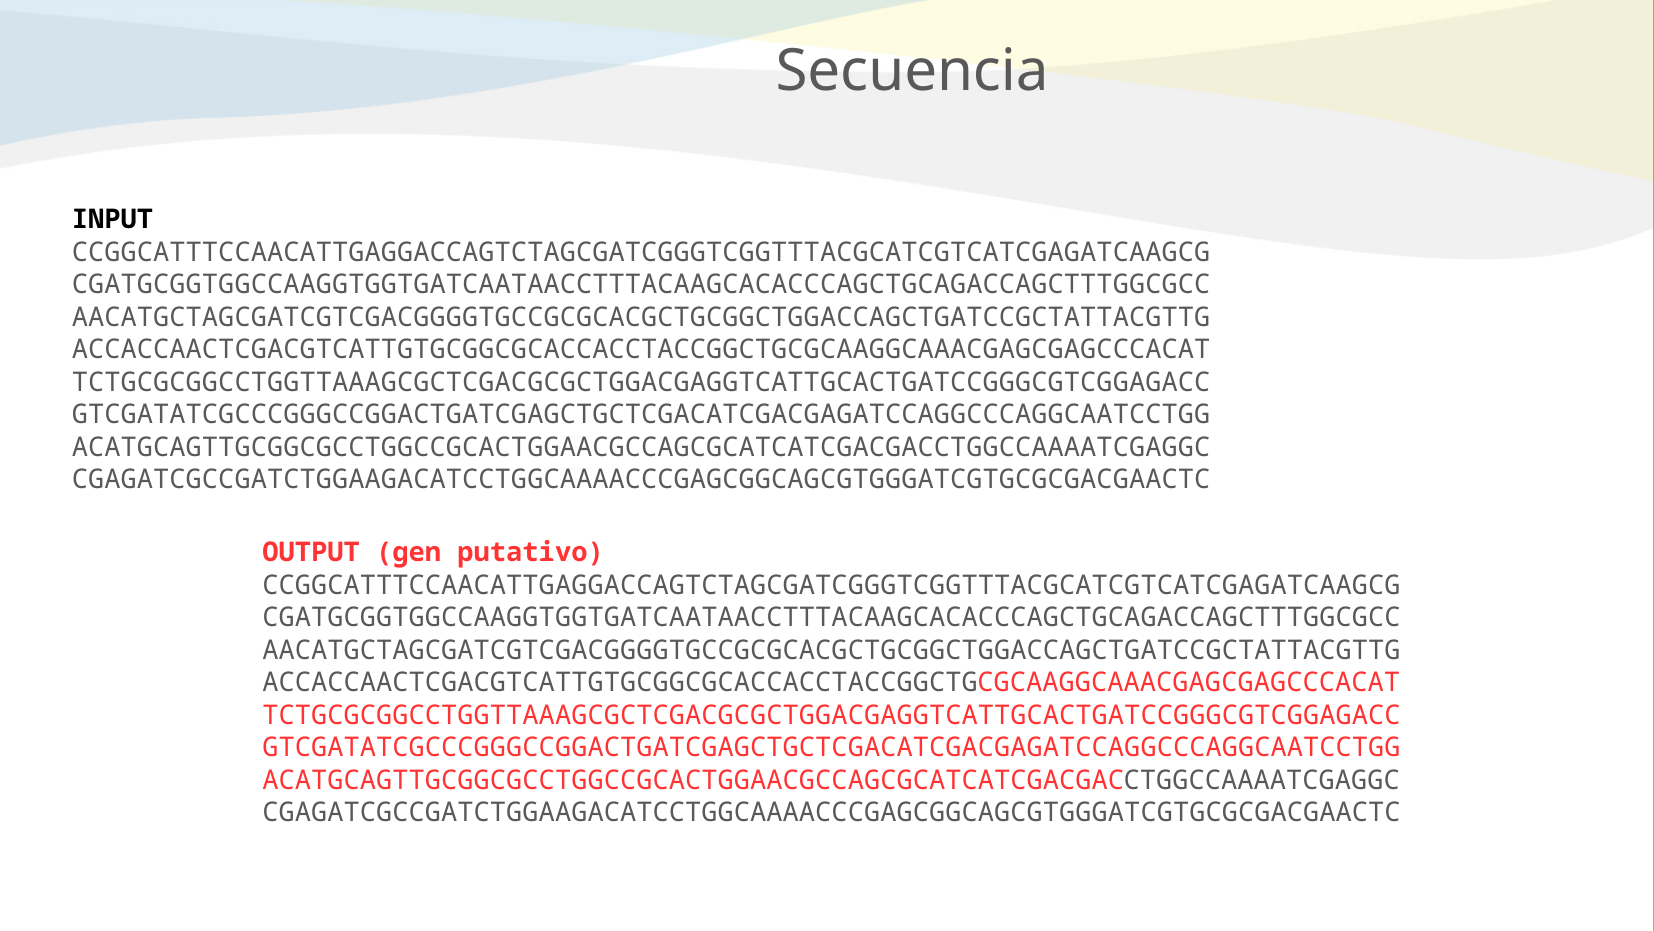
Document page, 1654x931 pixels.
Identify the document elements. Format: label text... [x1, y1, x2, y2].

text_box OUTPUT (gen putativo) CCGGCATTTCCAACATTGAGGACCAGTCTAGCGATCGGGTCGGTTTACGCATCGTCATCGAGATCAAGCG CGATGCGGTGGCCAAGGTGGTGATCAATAACCTTTACAAGCACACCCAGCTGCAGACCAGCTTTGGCGCC AACATGCTAGCGATCGTCGACGGGGTGCCGCGCACGCTGCGGCTGGACCAGCTGATCCGCTATTACGTTG ACCACCAACTCGACGTCATTGTGCGGCGCACCACCTACCGGCTGCGCAAGGCAAACGAGCGAGCCCACAT TCTGCGCGGCCTGGTTAAAGCGCTCGACGCGCTGGACGAGGTCATTGCACTGATCCGGGCGTCGGAGACC GTCGATATCGCCCGGGCCGGACTGATCGAGCTGCTCGACATCGACGAGATCCAGGCCCAGGCAATCCTGG ACATGCAGTTGCGGCGCCTGGCCGCACTGGAACGCCAGCGCATCATCGACGACCTGGCCAAAATCGAGGC CGAGATCGCCGATCTGGAAGACATCCTGGCAAAACCCGAGCGGCAGCGTGGGATCGTGCGCGACGAACTC [247, 527, 1563, 835]
picture [0, 0, 1654, 931]
text_box INPUT CCGGCATTTCCAACATTGAGGACCAGTCTAGCGATCGGGTCGGTTTACGCATCGTCATCGAGATCAAGCG CGATGCGGTGGCCAAGGTGGTGATCAATAACCTTTACAAGCACACCCAGCTGCAGACCAGCTTTGGCGCC AACATGCTAGCGATCGTCGACGGGGTGCCGCGCACGCTGCGGCTGGACCAGCTGATCCGCTATTACGTTG ACCACCAACTCGACGTCATTGTGCGGCGCACCACCTACCGGCTGCGCAAGGCAAACGAGCGAGCCCACAT TCTGCGCGGCCTGGTTAAAGCGCTCGACGCGCTGGACGAGGTCATTGCACTGATCCGGGCGTCGGAGACC GTCGATATCGCCCGGGCCGGACTGATCGAGCTGCTCGACATCGACGAGATCCAGGCCCAGGCAATCCTGG ACATGCAGTTGCGGCGCCTGGCCGCACTGGAACGCCAGCGCATCATCGACGACCTGGCCAAAATCGAGGC CGAGATCGCCGATCTGGAAGACATCCTGGCAAAACCCGAGCGGCAGCGTGGGATCGTGCGCGACGAACTC [56, 194, 1555, 502]
text_box Secuencia [760, 24, 1604, 110]
